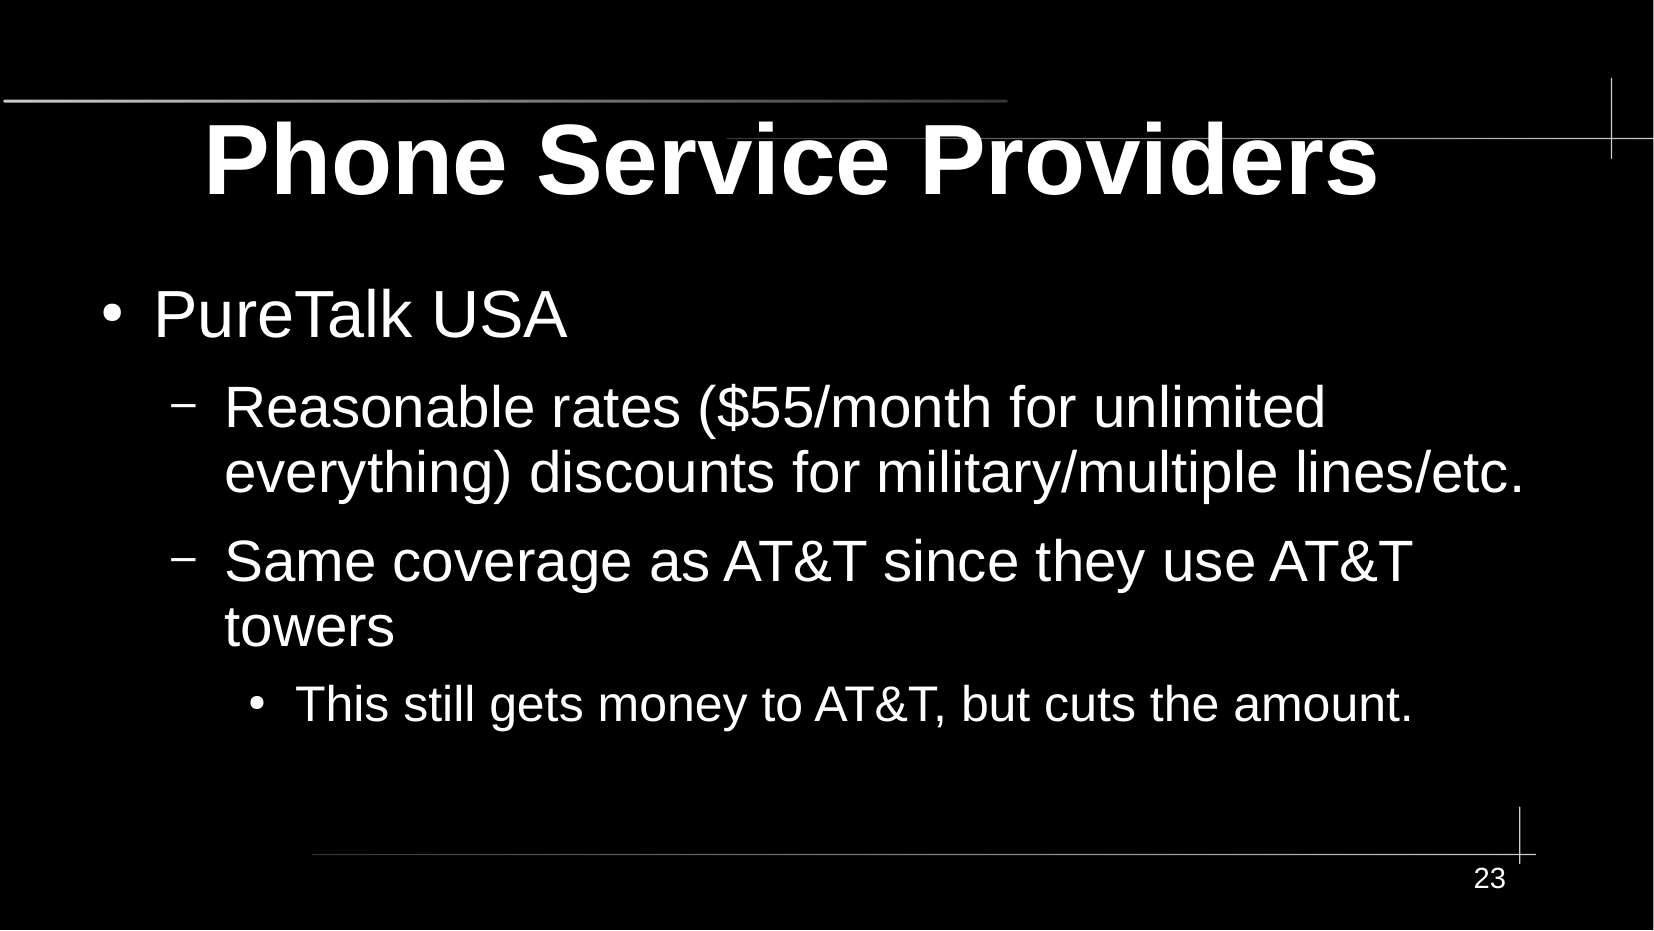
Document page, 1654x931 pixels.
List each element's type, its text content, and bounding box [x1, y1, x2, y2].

list PureTalk USA Reasonable rates ($55/month for unlimited everything) discounts for military/multiple lines/etc. Same coverage as AT&T since they use AT&T towers This still gets money to AT&T, but cuts the amount. [82, 276, 1571, 817]
title Phone Service Providers [23, 47, 1589, 272]
